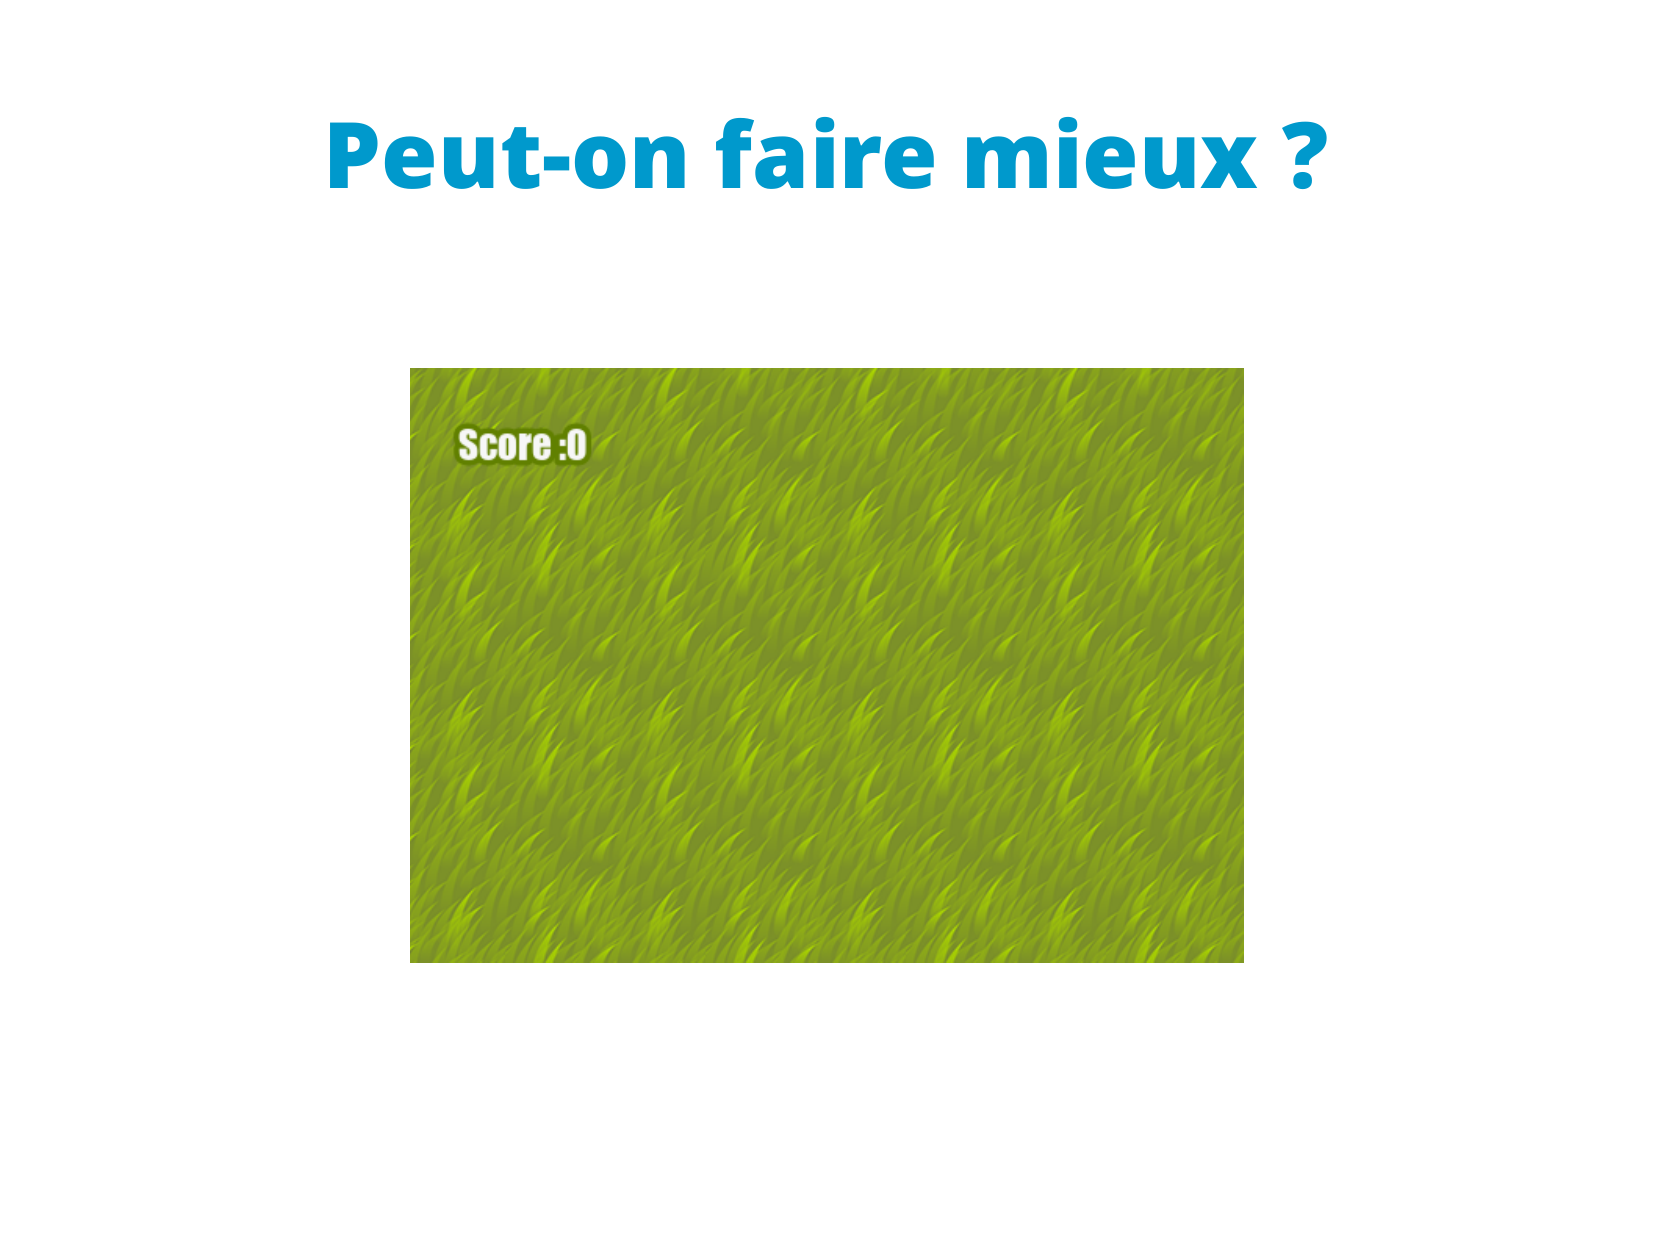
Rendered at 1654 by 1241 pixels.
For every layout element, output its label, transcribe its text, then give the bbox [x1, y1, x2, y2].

picture [410, 368, 1244, 963]
title Peut-on faire mieux ? [82, 49, 1571, 257]
